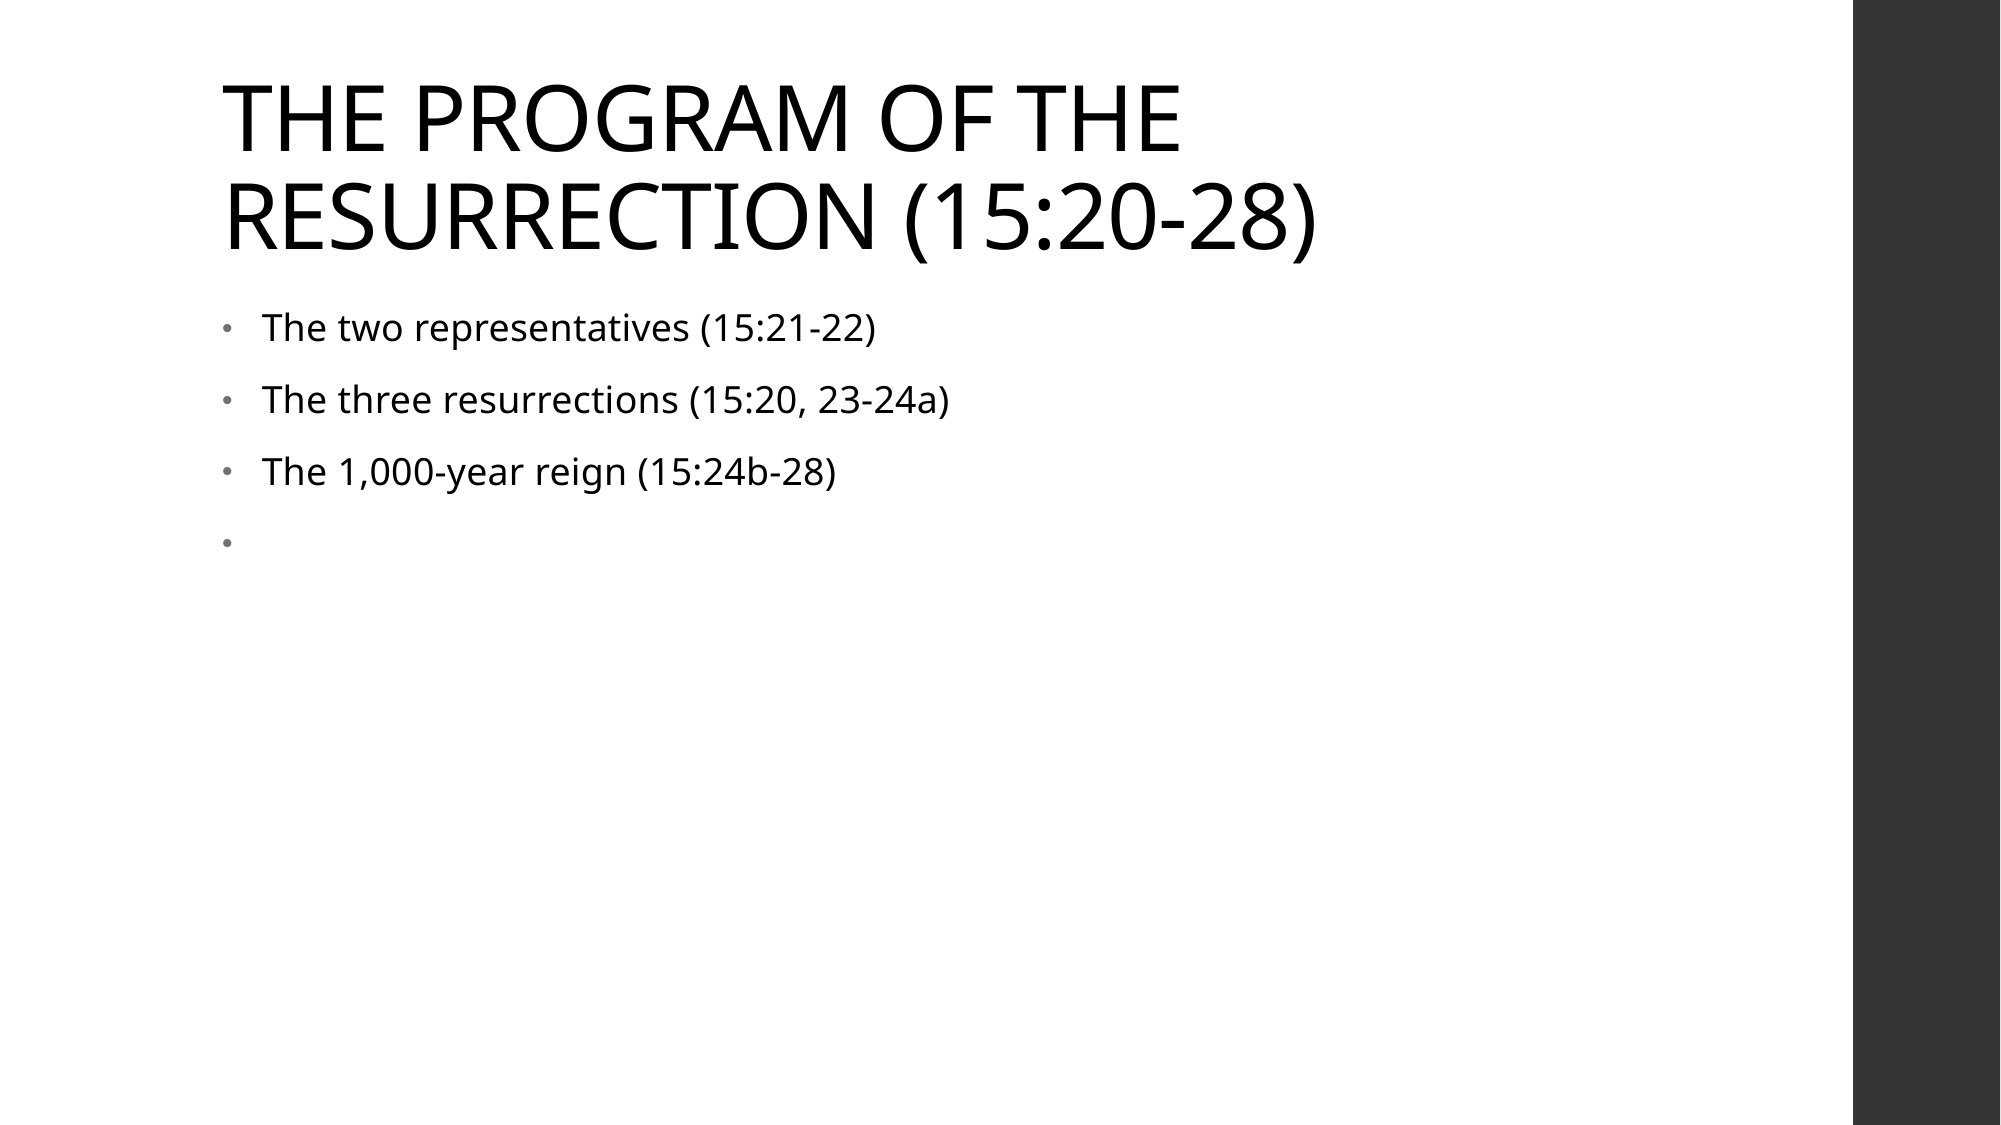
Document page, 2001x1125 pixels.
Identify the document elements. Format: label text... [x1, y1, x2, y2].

title THE PROGRAM OF THE RESURRECTION (15:20-28) [206, 60, 1797, 278]
list The two representatives (15:21-22) The three resurrections (15:20, 23-24a) The 1,000-year reign (15:24b-28) [206, 299, 1617, 1014]
